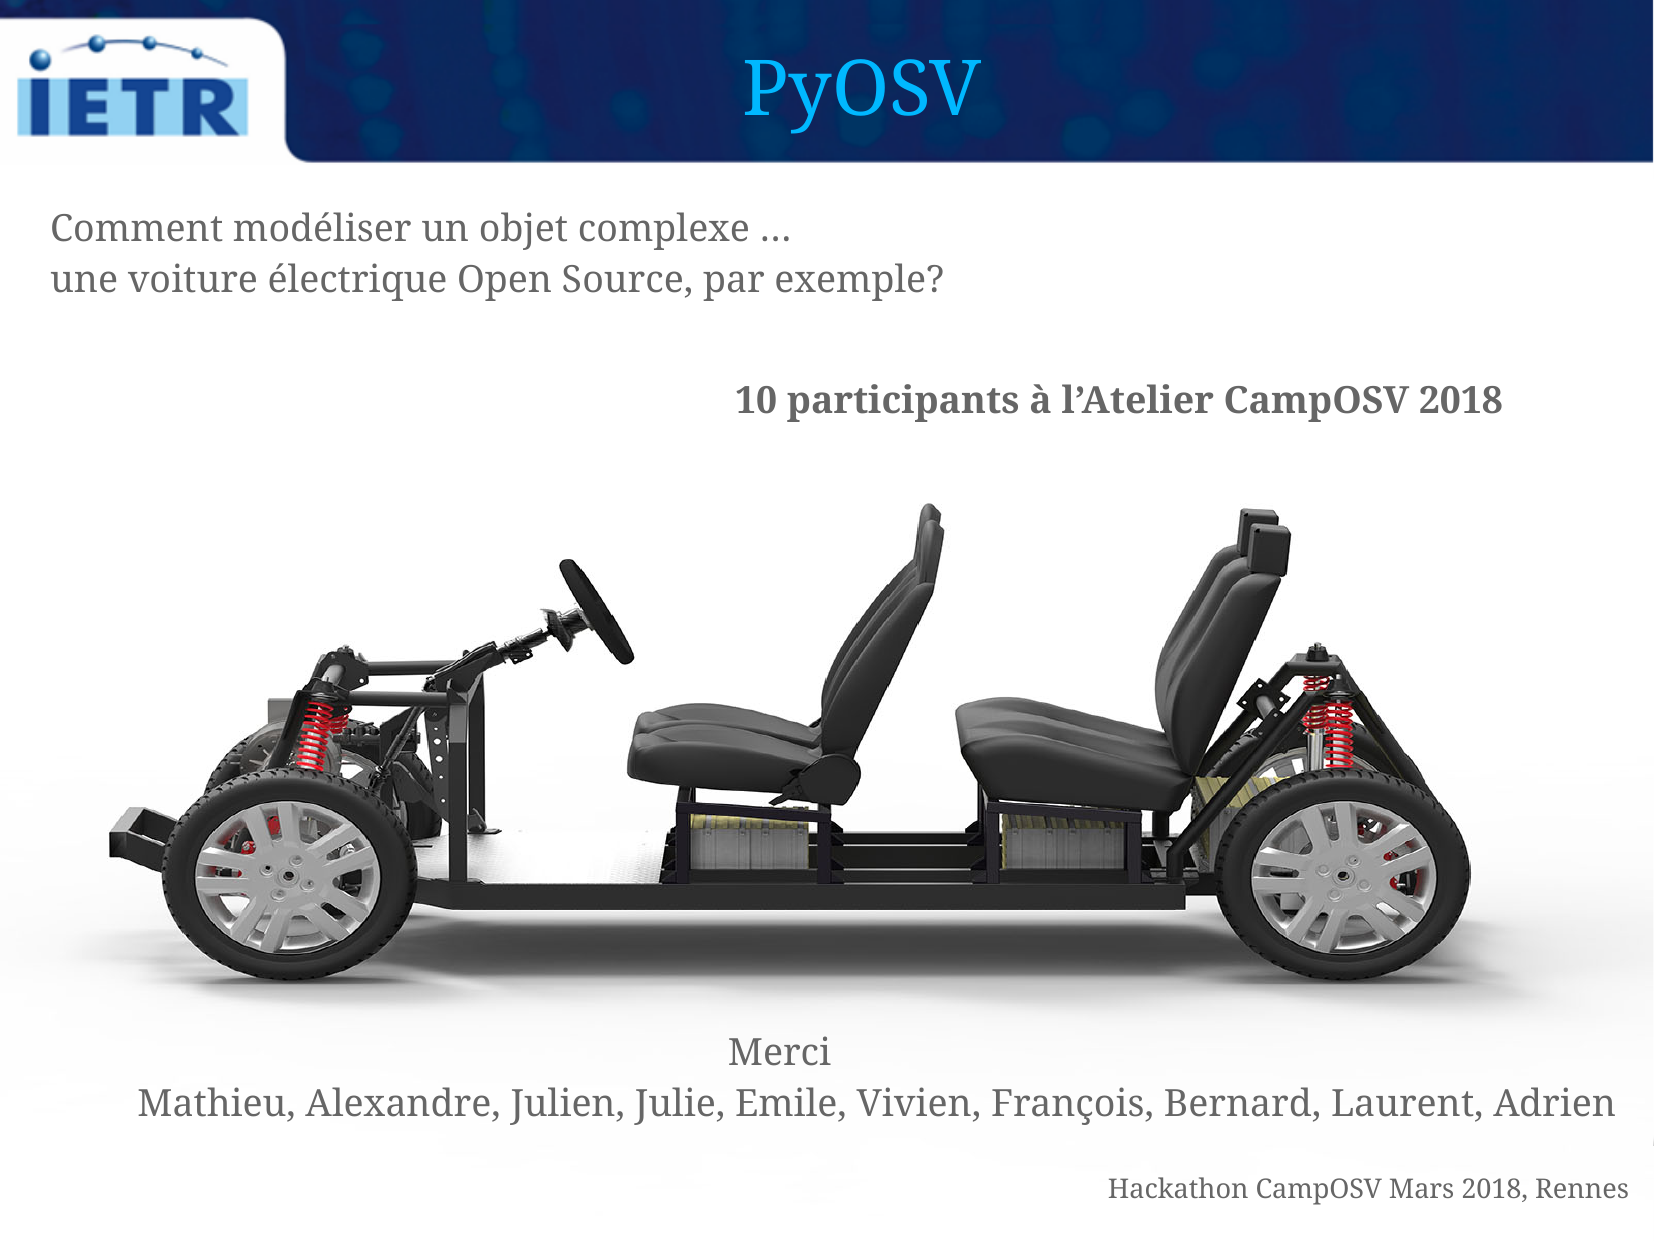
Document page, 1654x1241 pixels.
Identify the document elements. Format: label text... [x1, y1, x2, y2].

text_box 10 participants à l’Atelier CampOSV 2018 [720, 366, 1579, 482]
text_box Merci Mathieu, Alexandre, Julien, Julie, Emile, Vivien, François, Bernard, Laurent, Adrien [122, 1018, 1535, 1134]
text_box Comment modéliser un objet complexe … une voiture électrique Open Source, par exemple? [35, 194, 894, 310]
text_box PyOSV [727, 26, 1003, 157]
text_box Hackathon CampOSV Mars 2018, Rennes [1093, 1162, 1618, 1219]
picture [0, 0, 1654, 1241]
